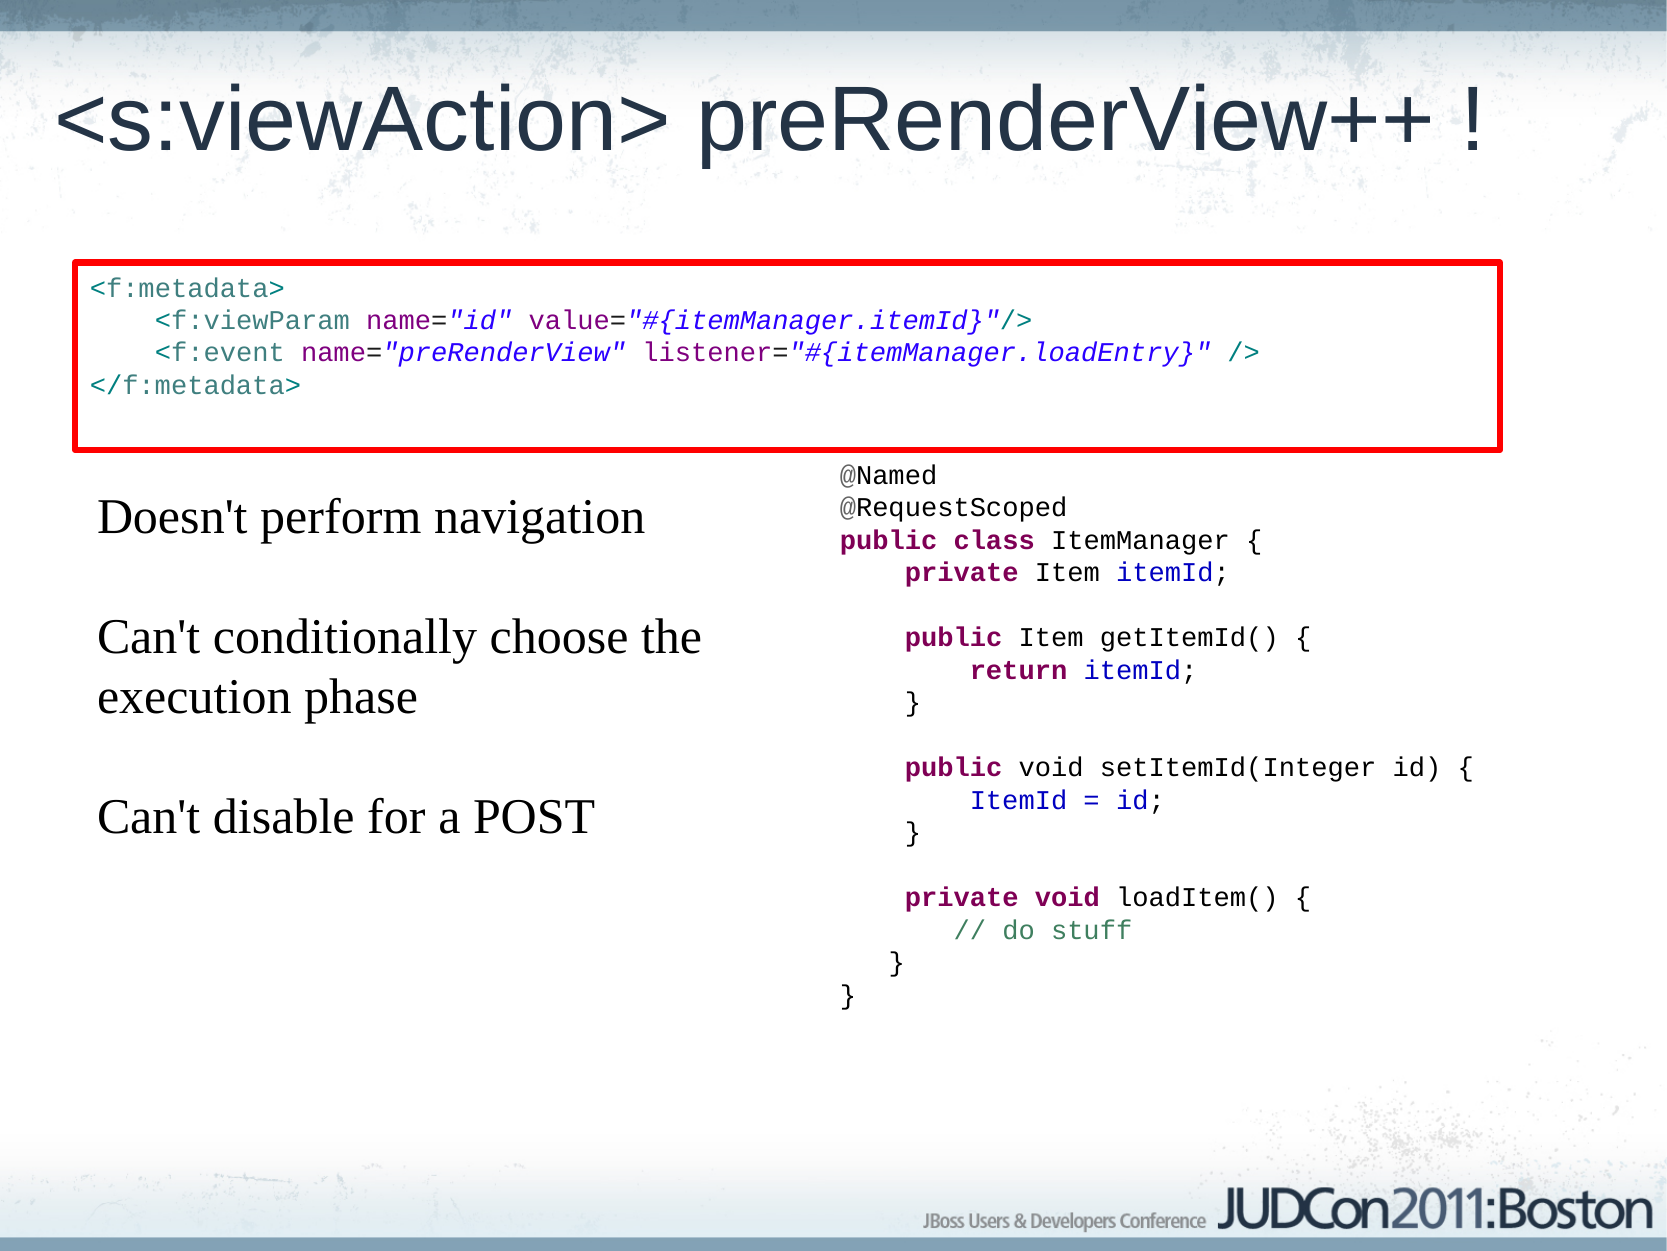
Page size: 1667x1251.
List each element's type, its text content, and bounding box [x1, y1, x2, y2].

text_box Doesn't perform navigation Can't conditionally choose the execution phase Can't disable for a POST [82, 475, 795, 851]
picture [0, 0, 1667, 1251]
text_box <f:metadata> <f:viewParam name="id" value="#{itemManager.itemId}"/> <f:event name="preRenderView" listener="#{itemManager.loadEntry}" /> </f:metadata> [75, 262, 1501, 451]
text_box @Named @RequestScoped public class ItemManager { private Item itemId; public Item getItemId() { return itemId; } public void setItemId(Integer id) { ItemId = id; } private void loadItem() { // do stuff } } [825, 450, 1538, 1017]
title <s:viewAction> preRenderView++ ! [39, 51, 1613, 314]
